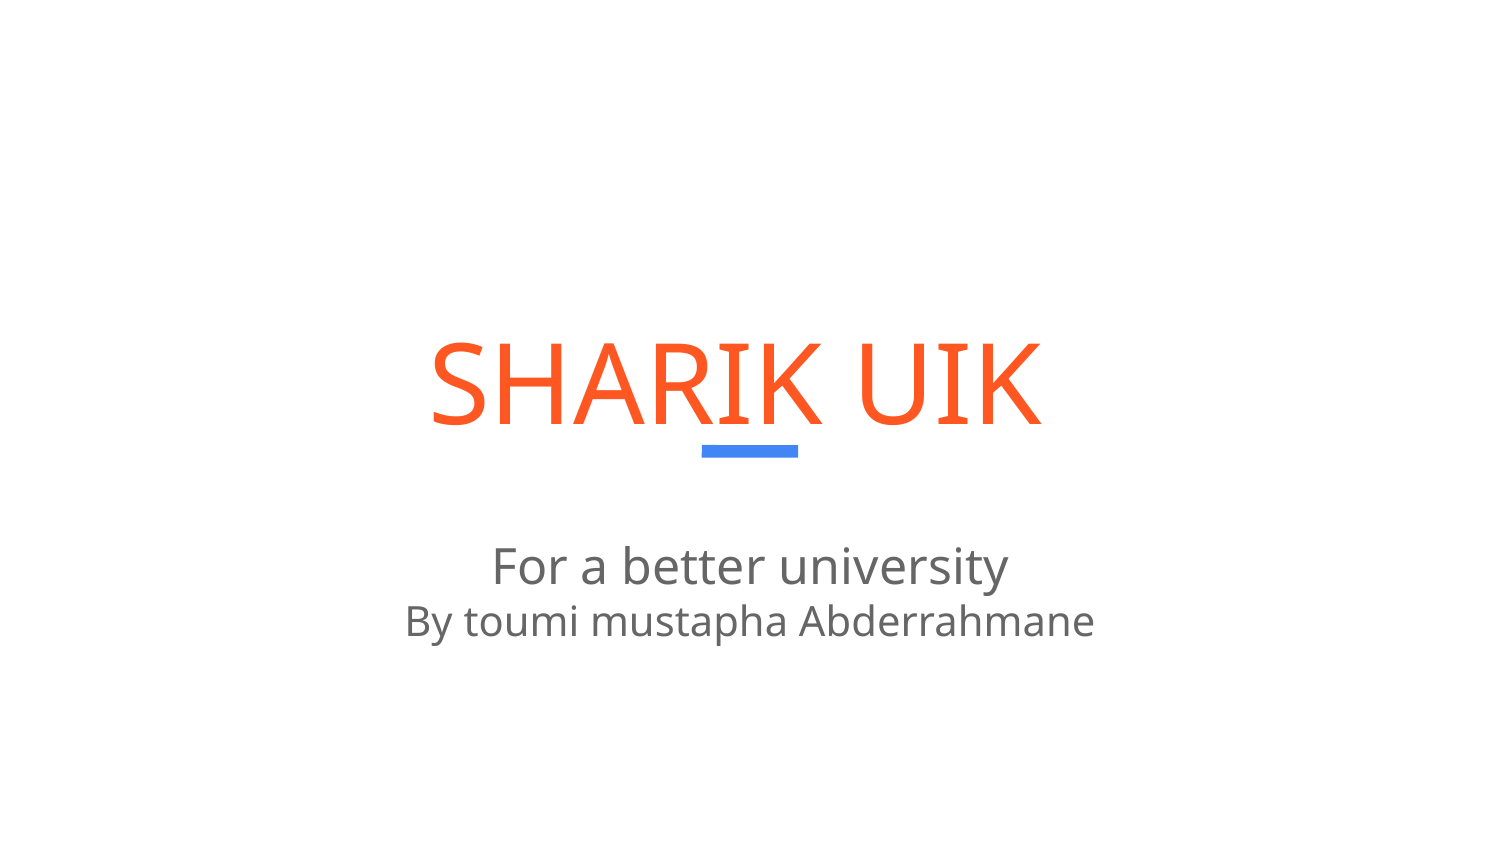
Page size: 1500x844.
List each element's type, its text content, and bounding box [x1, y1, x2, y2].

subtitle For a better university By toumi mustapha Abderrahmane [51, 519, 1449, 640]
title SHARIK UIK [70, 115, 1430, 462]
